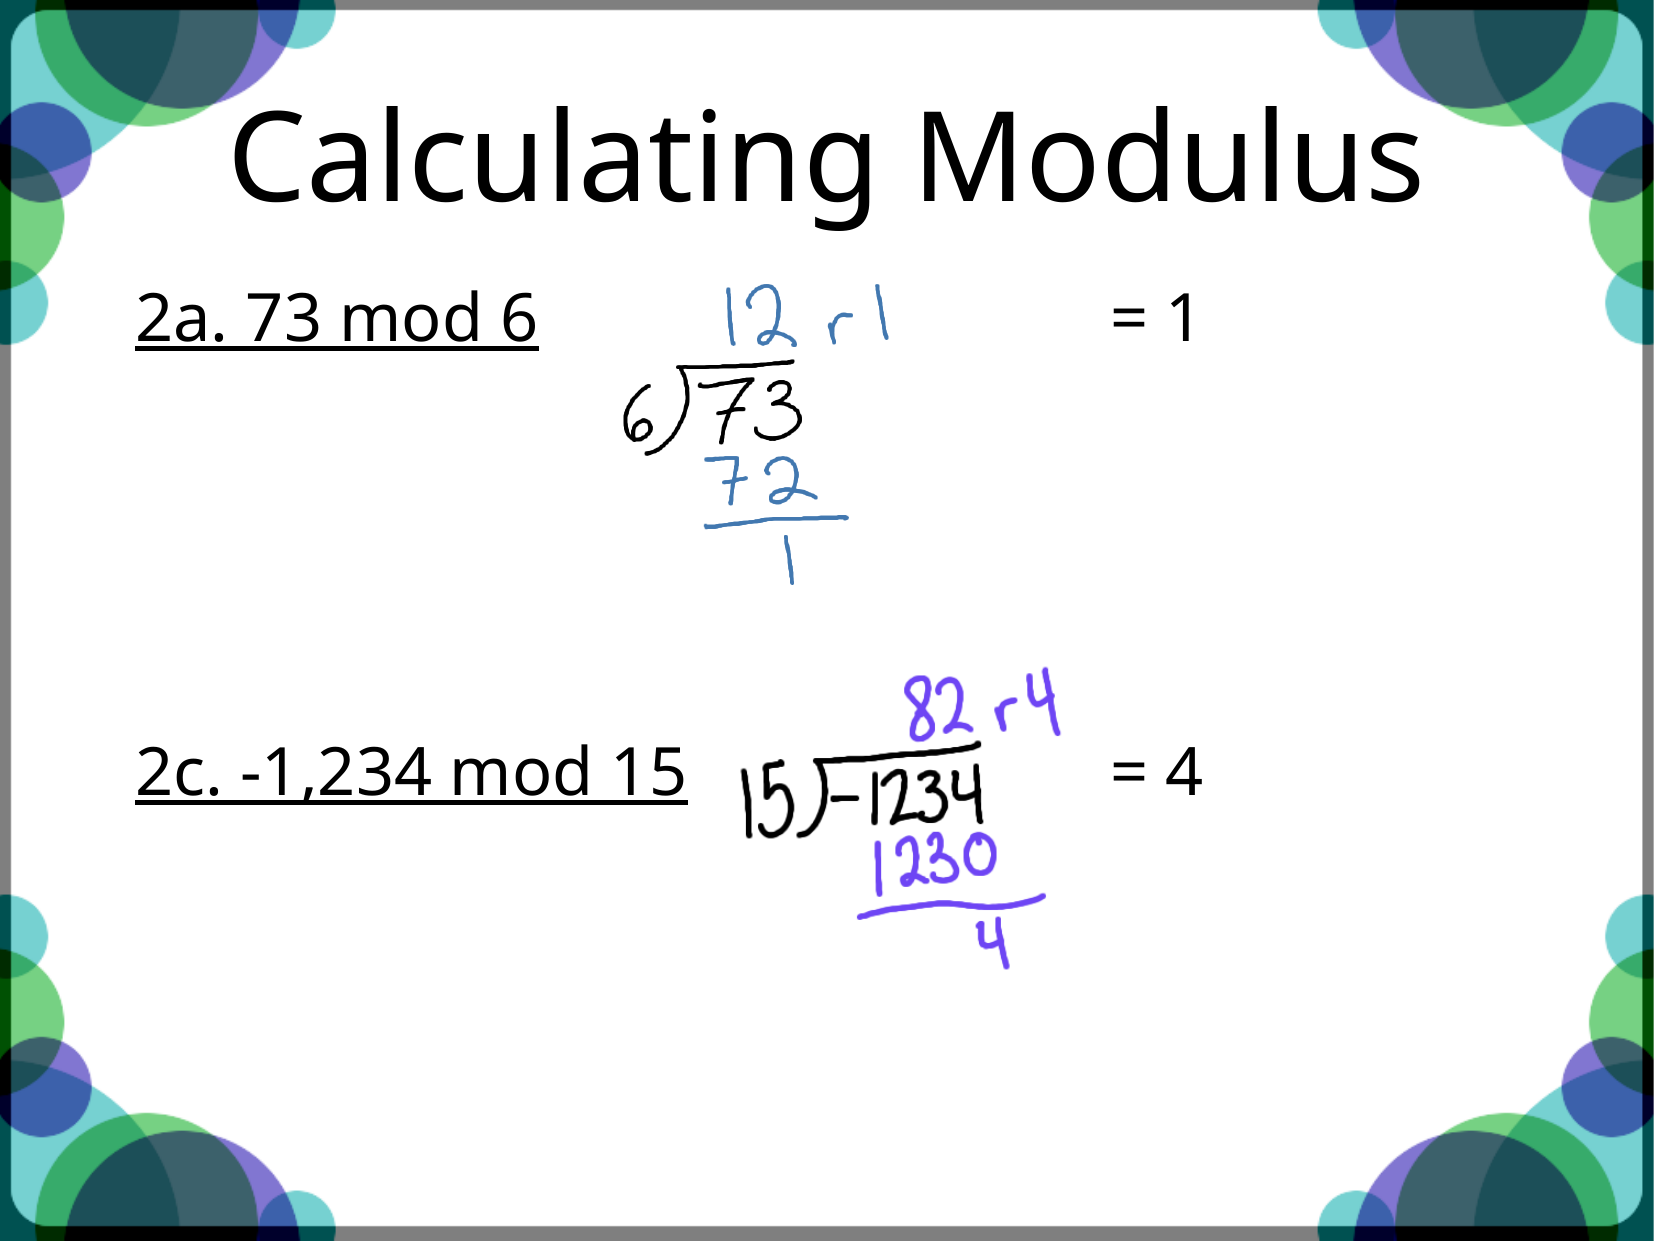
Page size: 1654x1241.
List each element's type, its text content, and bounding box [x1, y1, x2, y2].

text_box 2a. 73 mod 6 = 1 2c. -1,234 mod 15 = 4 [135, 270, 1531, 1093]
title Calculating Modulus [82, 49, 1571, 257]
picture [0, 0, 1654, 1241]
